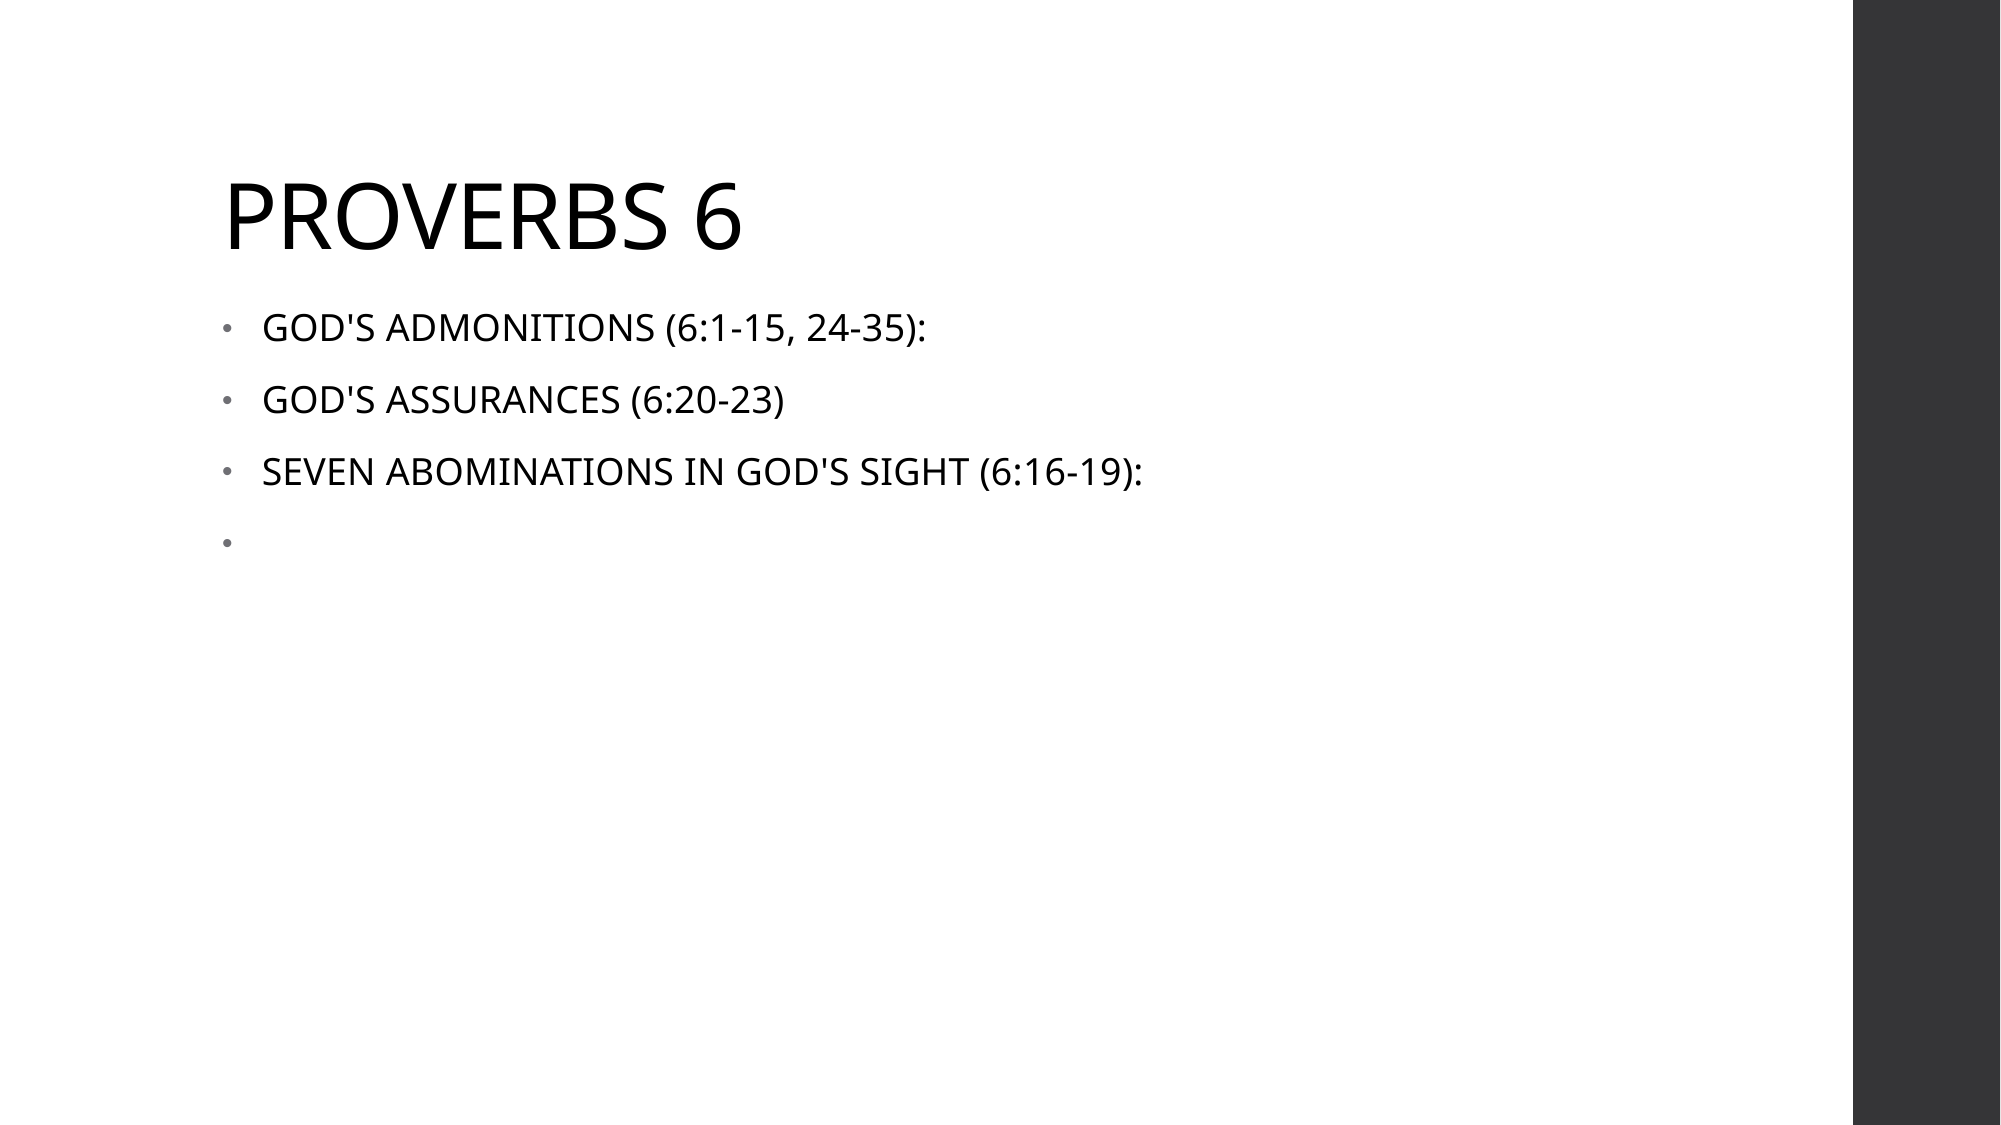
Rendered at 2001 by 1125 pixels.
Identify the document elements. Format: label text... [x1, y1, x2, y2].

list GOD'S ADMONITIONS (6:1-15, 24-35): GOD'S ASSURANCES (6:20-23) SEVEN ABOMINATIONS IN GOD'S SIGHT (6:16-19): [206, 299, 1617, 1014]
title PROVERBS 6 [206, 60, 1797, 278]
